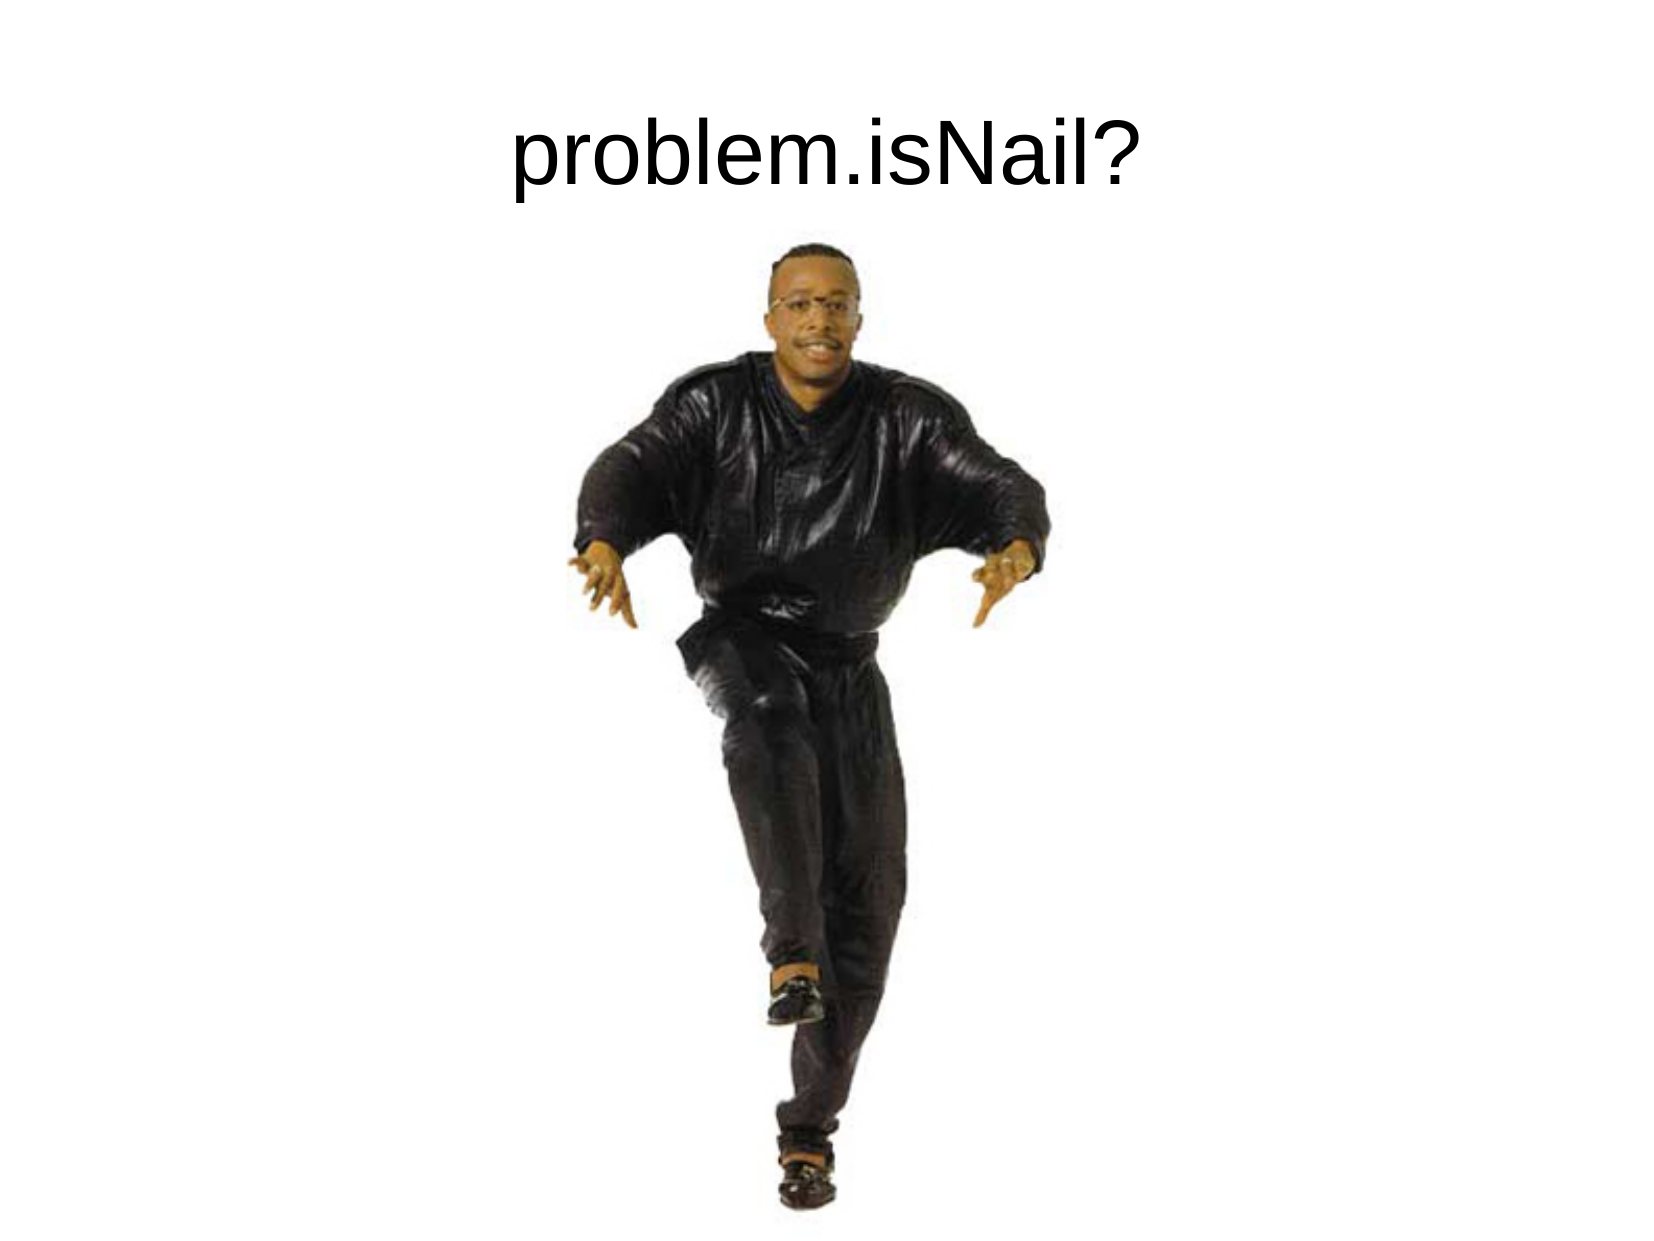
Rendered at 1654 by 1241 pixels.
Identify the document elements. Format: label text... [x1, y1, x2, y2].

title problem.isNail? [82, 49, 1571, 257]
picture [566, 214, 1088, 1238]
